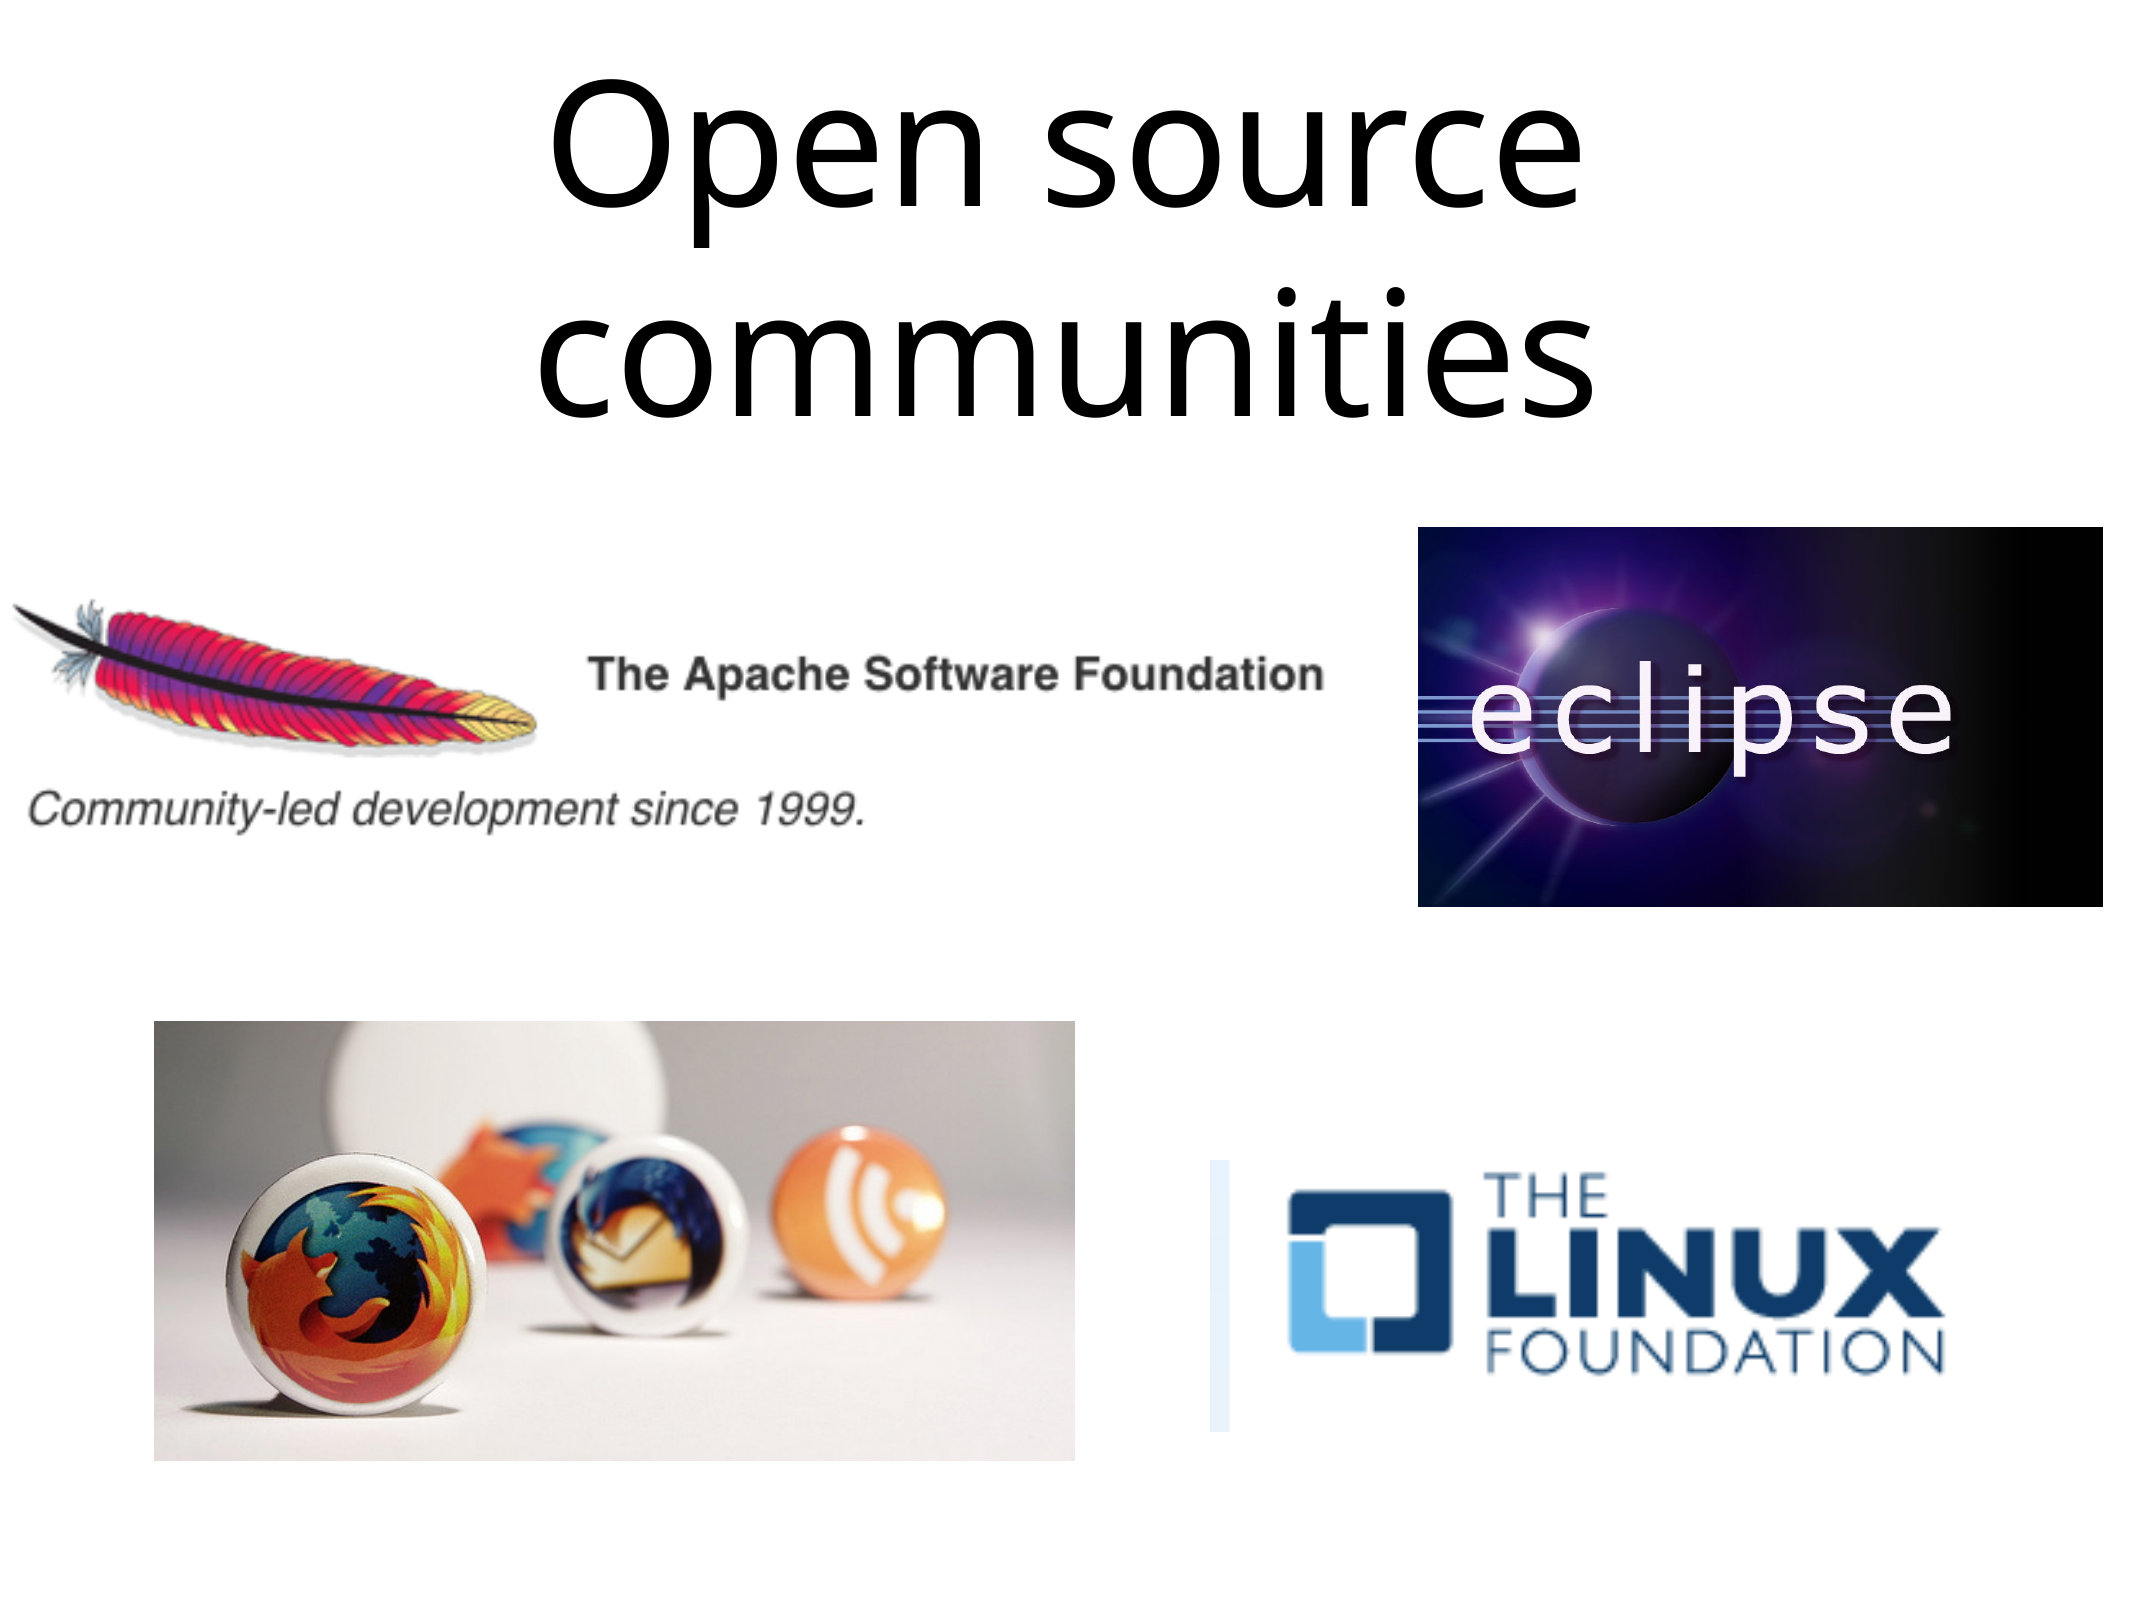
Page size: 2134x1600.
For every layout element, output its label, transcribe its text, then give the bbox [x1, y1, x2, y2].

picture [1418, 527, 2103, 907]
picture [0, 595, 1415, 867]
title Open source communities [208, 23, 1925, 460]
picture [154, 1021, 1075, 1461]
picture [1210, 1160, 2134, 1432]
